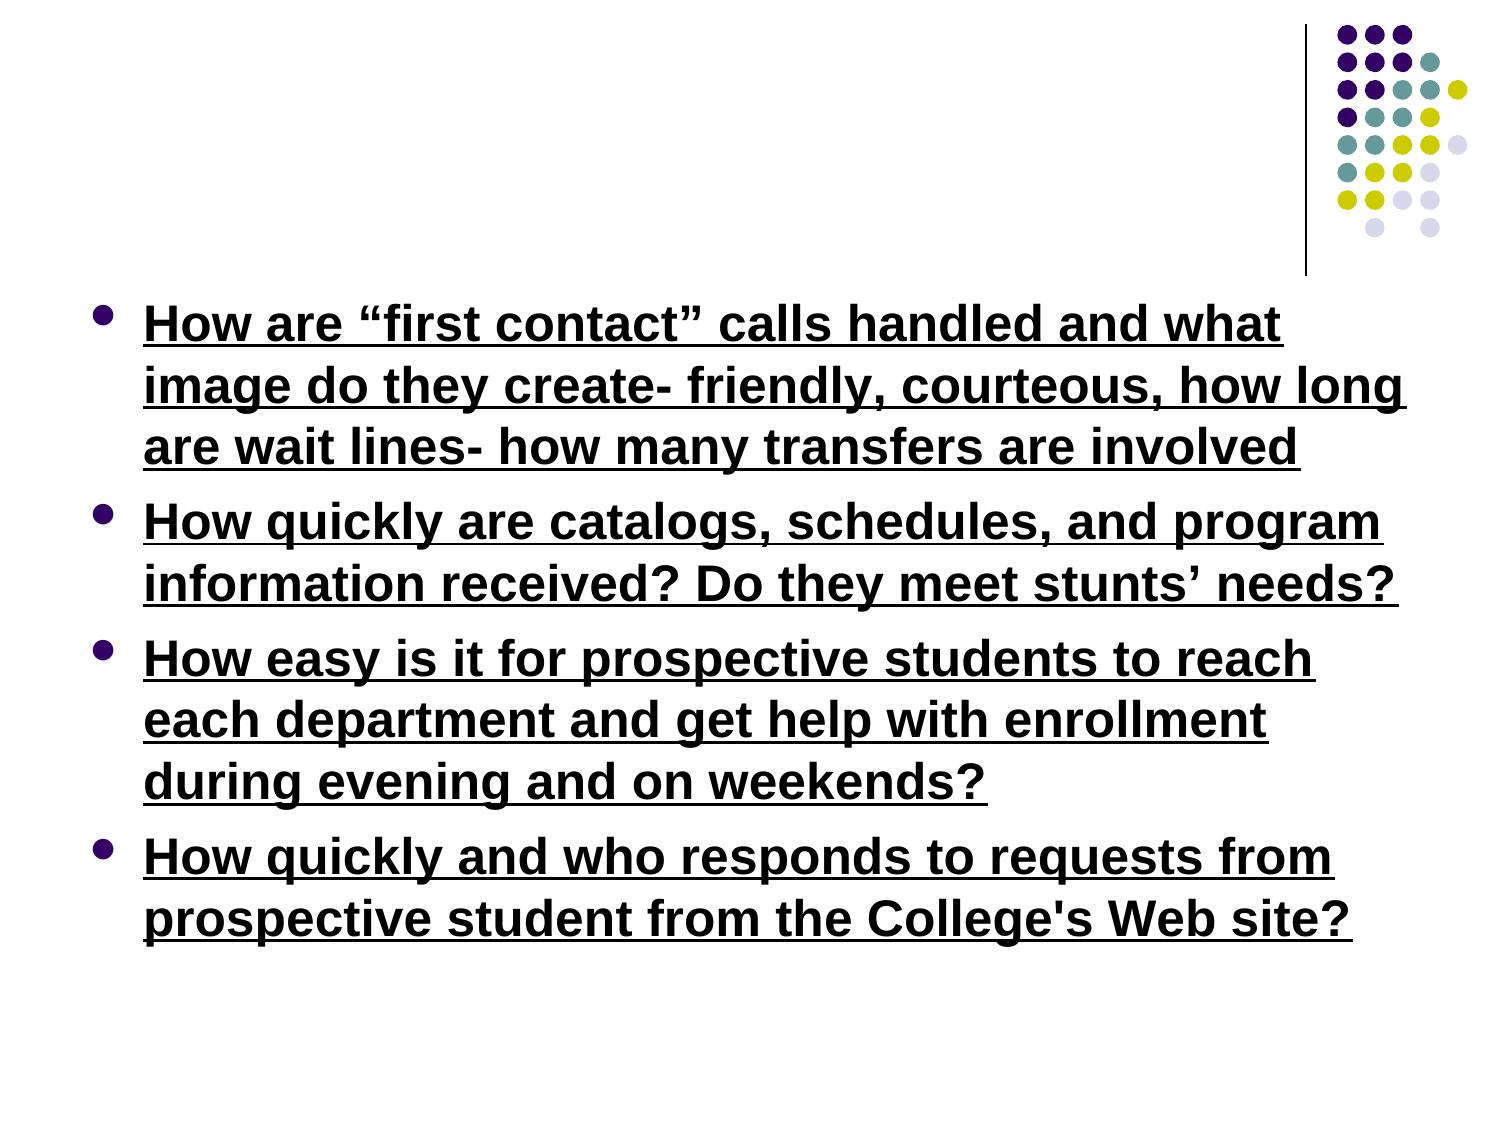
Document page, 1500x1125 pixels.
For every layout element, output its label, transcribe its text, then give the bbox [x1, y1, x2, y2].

list How are “first contact” calls handled and what image do they create- friendly, courteous, how long are wait lines- how many transfers are involved How quickly are catalogs, schedules, and program information received? Do they meet stunts’ needs? How easy is it for prospective students to reach each department and get help with enrollment during evening and on weekends? How quickly and who responds to requests from prospective student from the College's Web site? [75, 282, 1426, 1006]
